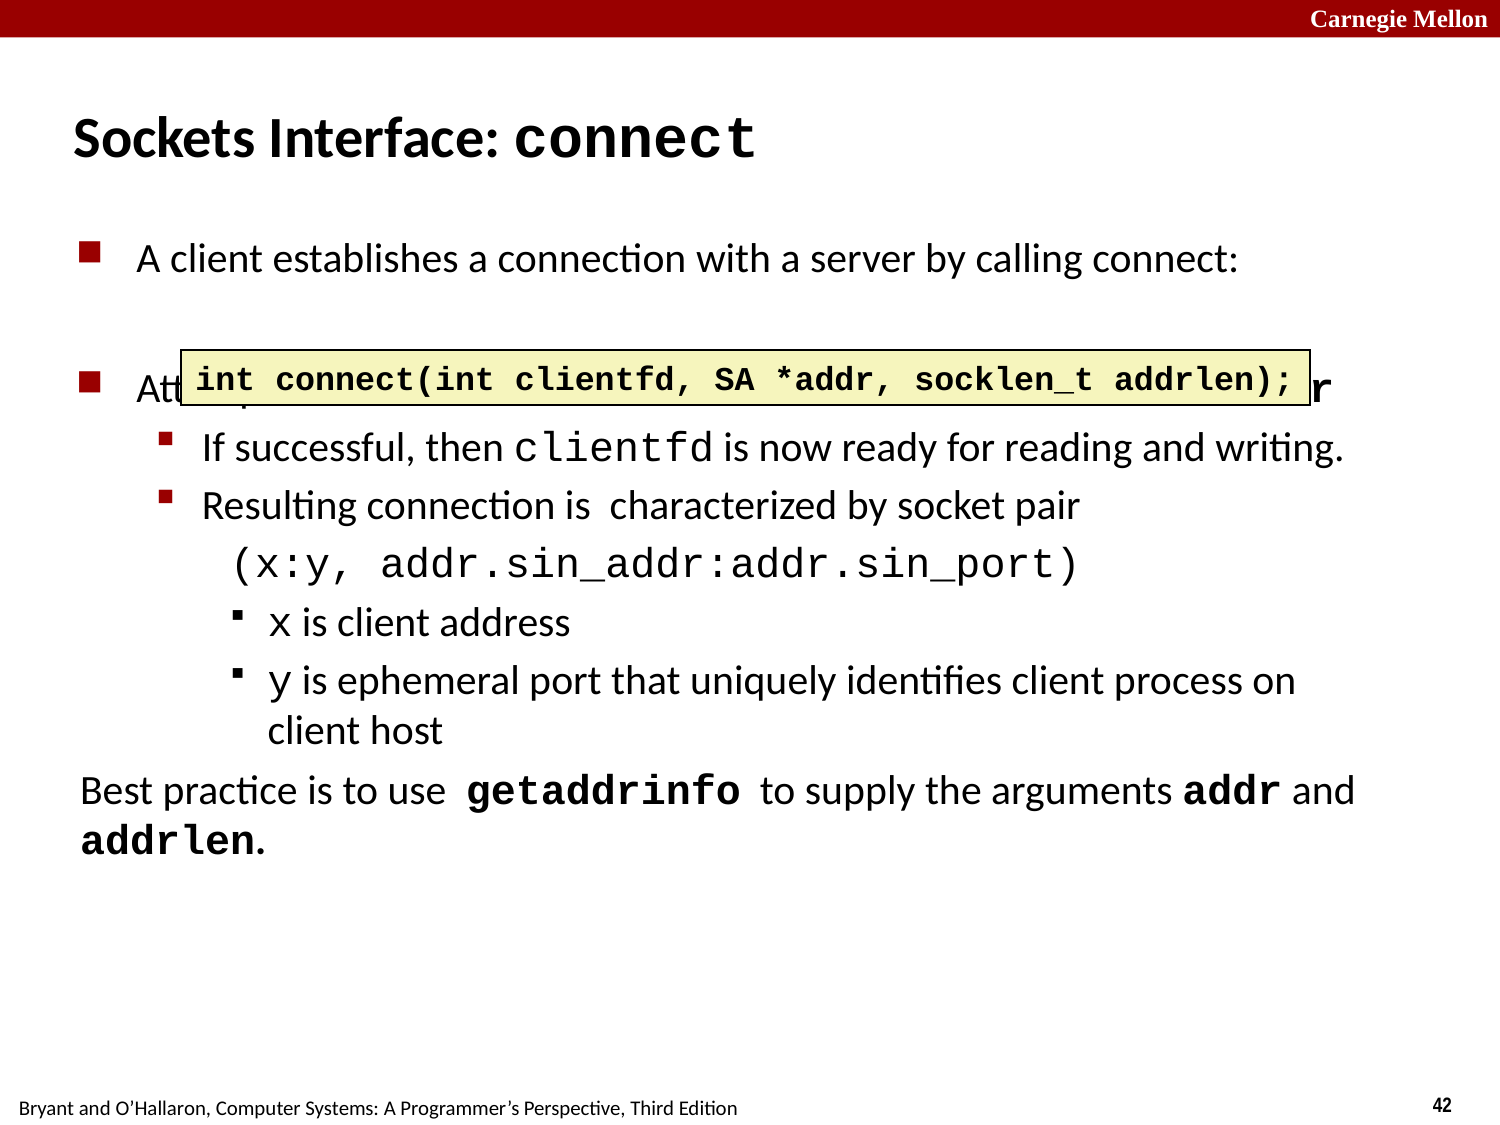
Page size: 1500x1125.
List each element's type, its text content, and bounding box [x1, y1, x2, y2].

text_box int connect(int clientfd, SA *addr, socklen_t addrlen); [180, 350, 1311, 405]
list A client establishes a connection with a server by calling connect: Attempts to establish a connection with server at socket address addr If successful, then clientfd is now ready for reading and writing. Resulting connection is characterized by socket pair (x:y, addr.sin_addr:addr.sin_port) x is client address y is ephemeral port that uniquely identifies client process on client host Best practice is to use getaddrinfo to supply the arguments addr and addrlen. [65, 223, 1388, 350]
title Sockets Interface: connect [58, 71, 1304, 197]
